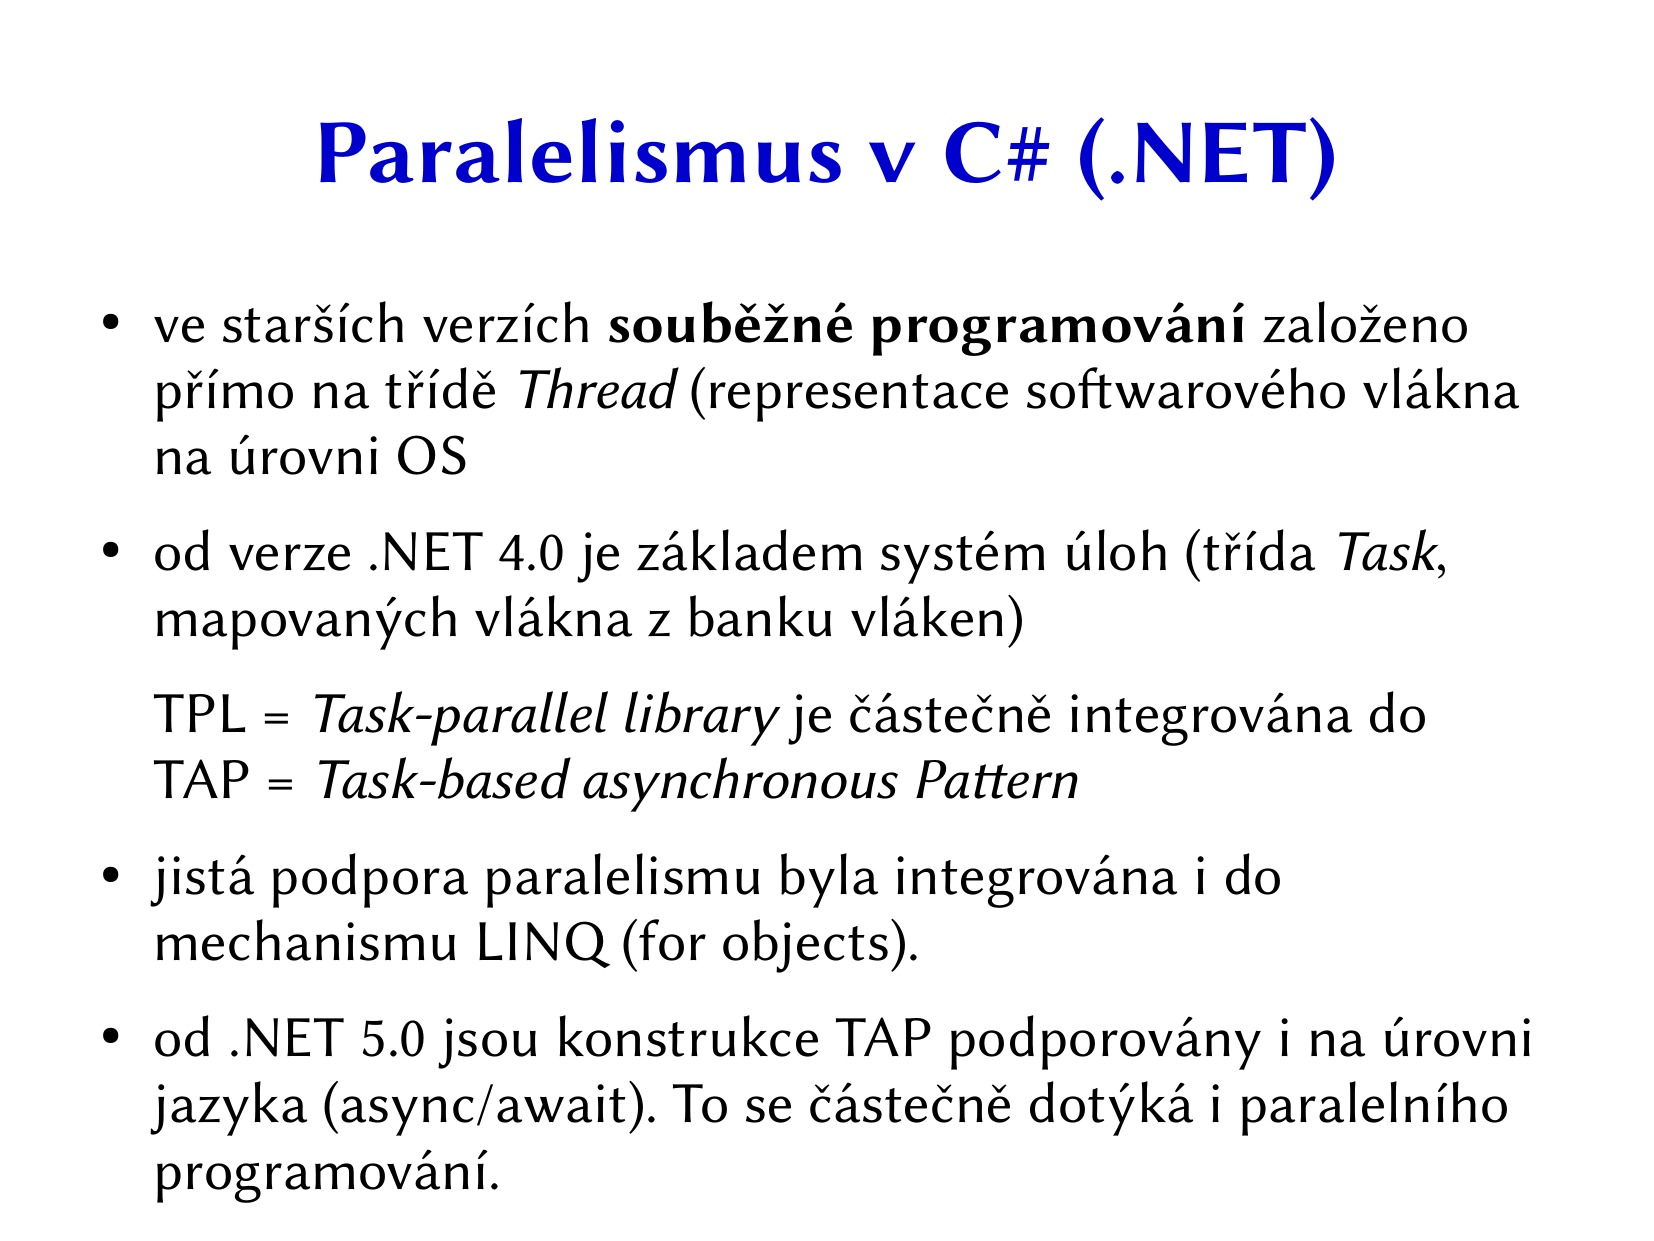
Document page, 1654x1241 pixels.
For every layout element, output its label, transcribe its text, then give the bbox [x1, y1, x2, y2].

list ve starších verzích souběžné programování založeno přímo na třídě Thread (representace softwarového vlákna na úrovni OS od verze .NET 4.0 je základem systém úloh (třída Task, mapovaných vlákna z banku vláken) TPL = Task-parallel library je částečně integrována do TAP = Task-based asynchronous Pattern jistá podpora paralelismu byla integrována i do mechanismu LINQ (for objects). od .NET 5.0 jsou konstrukce TAP podporovány i na úrovni jazyka (async/await). To se částečně dotýká i paralelního programování. [82, 290, 1571, 1010]
title Paralelismus v C# (.NET) [82, 49, 1571, 257]
